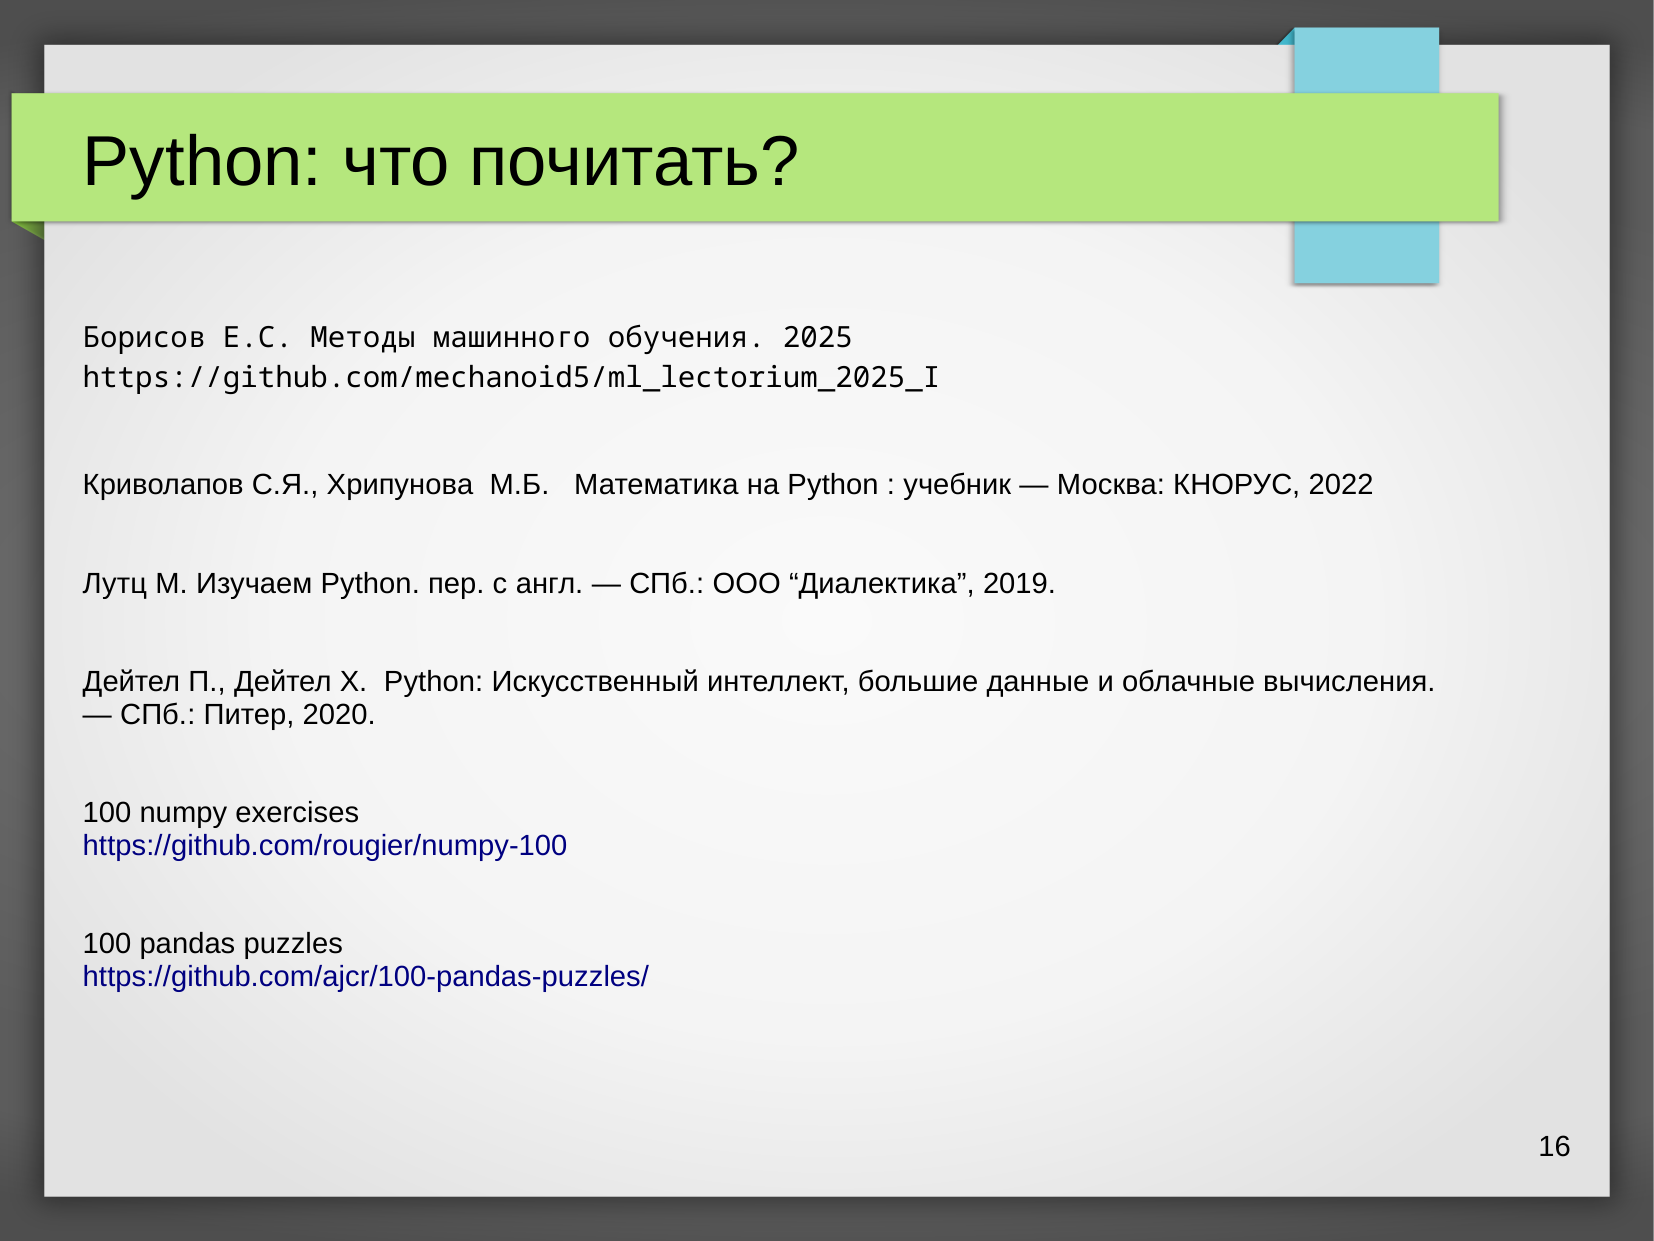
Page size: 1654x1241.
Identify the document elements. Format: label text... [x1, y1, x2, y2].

text_box Борисов Е.С. Методы машинного обучения. 2025 https://github.com/mechanoid5/ml_lectorium_2025_I Криволапов С.Я., Хрипунова М.Б. Математика на Python : учебник — Москва: КНОРУС, 2022 Лутц М. Изучаем Python. пер. с англ. — СПб.: ООО “Диалектика”, 2019. Дейтел П., Дейтел Х. Python: Искусственный интеллект, большие данные и облачные вычисления. — СПб.: Питер, 2020. 100 numpy exercises https://github.com/rougier/numpy-100 100 pandas puzzles https://github.com/ajcr/100-pandas-puzzles/ [82, 293, 1536, 1015]
picture [0, 0, 1654, 1241]
title Python: что почитать? [82, 96, 1571, 225]
